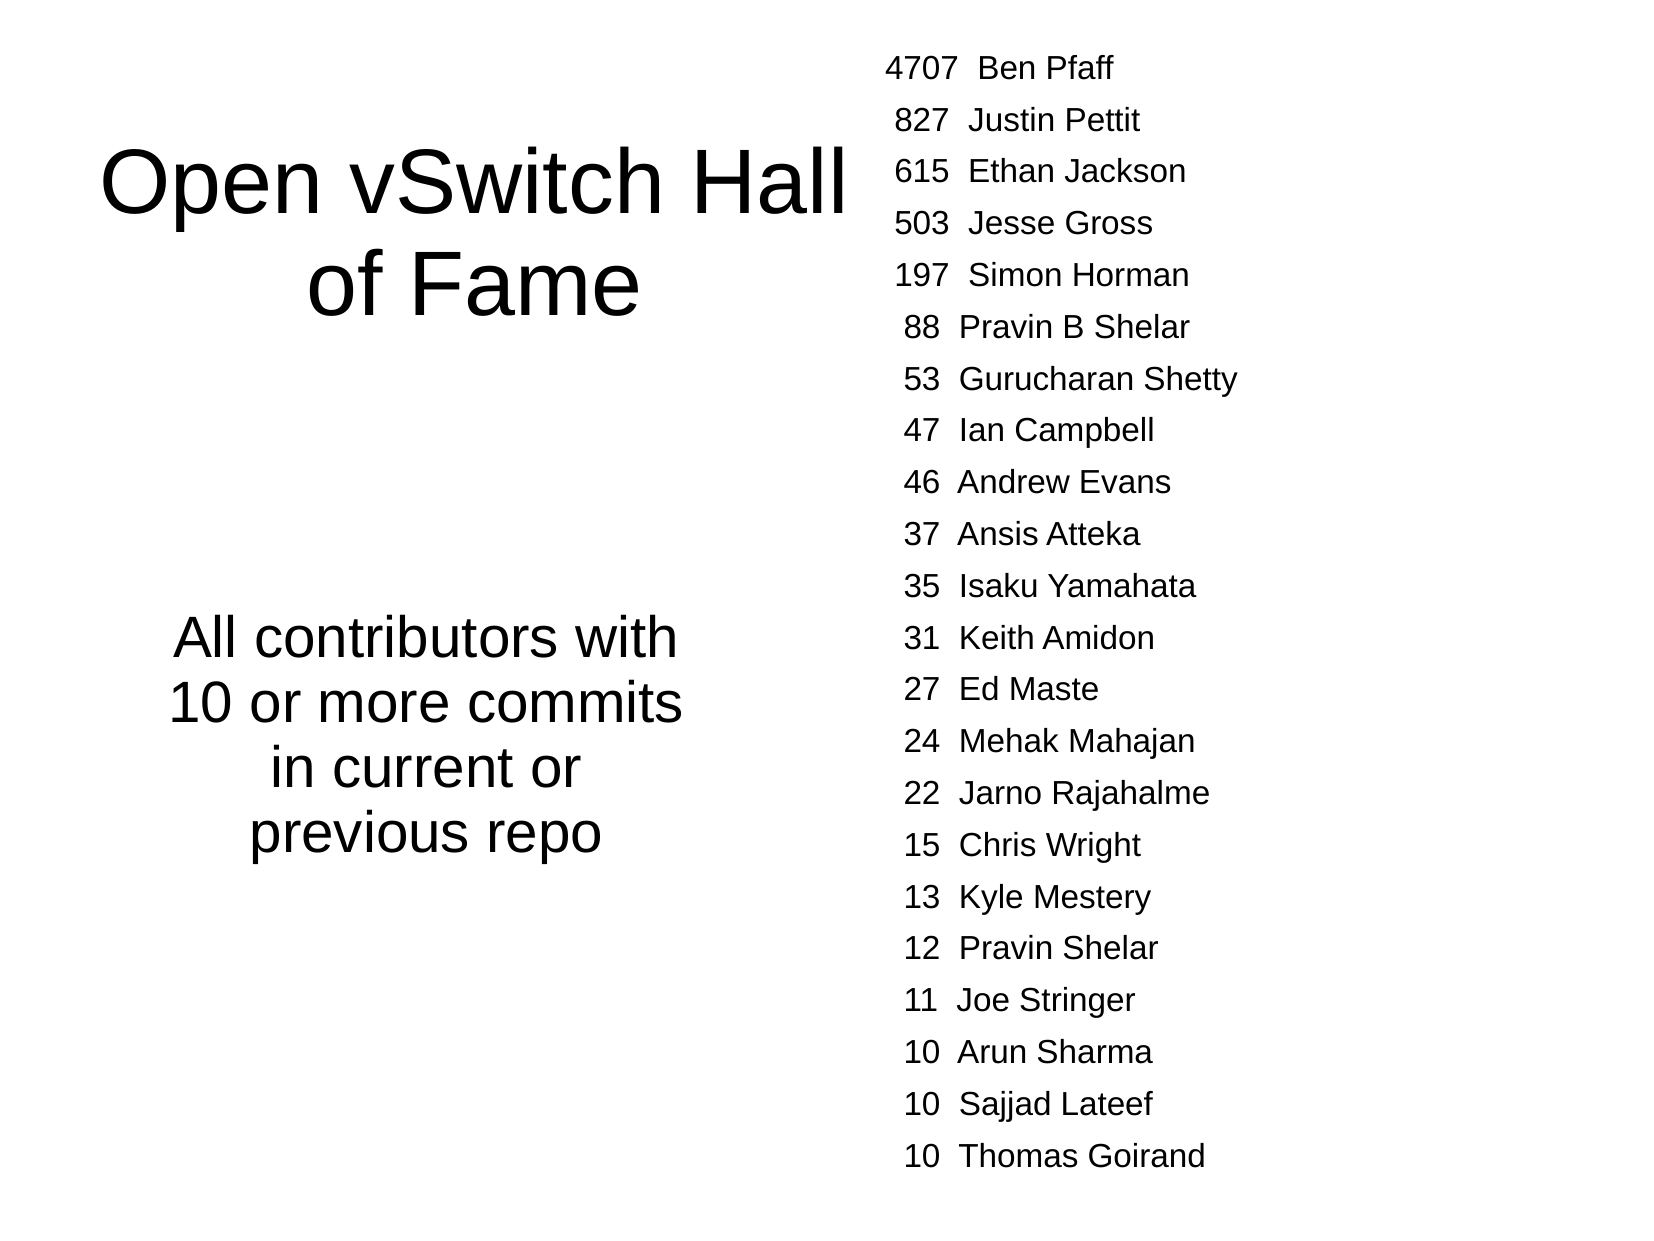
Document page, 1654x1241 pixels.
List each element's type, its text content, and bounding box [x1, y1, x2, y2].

title Open vSwitch Hall of Fame [82, 49, 866, 416]
text_box All contributors with 10 or more commits in current or previous repo [141, 597, 712, 873]
list 4707 Ben Pfaff 827 Justin Pettit 615 Ethan Jackson 503 Jesse Gross 197 Simon Horman 88 Pravin B Shelar 53 Gurucharan Shetty 47 Ian Campbell 46 Andrew Evans 37 Ansis Atteka 35 Isaku Yamahata 31 Keith Amidon 27 Ed Maste 24 Mehak Mahajan 22 Jarno Rajahalme 15 Chris Wright 13 Kyle Mestery 12 Pravin Shelar 11 Joe Stringer 10 Arun Sharma 10 Sajjad Lateef 10 Thomas Goirand [866, 49, 1600, 1182]
